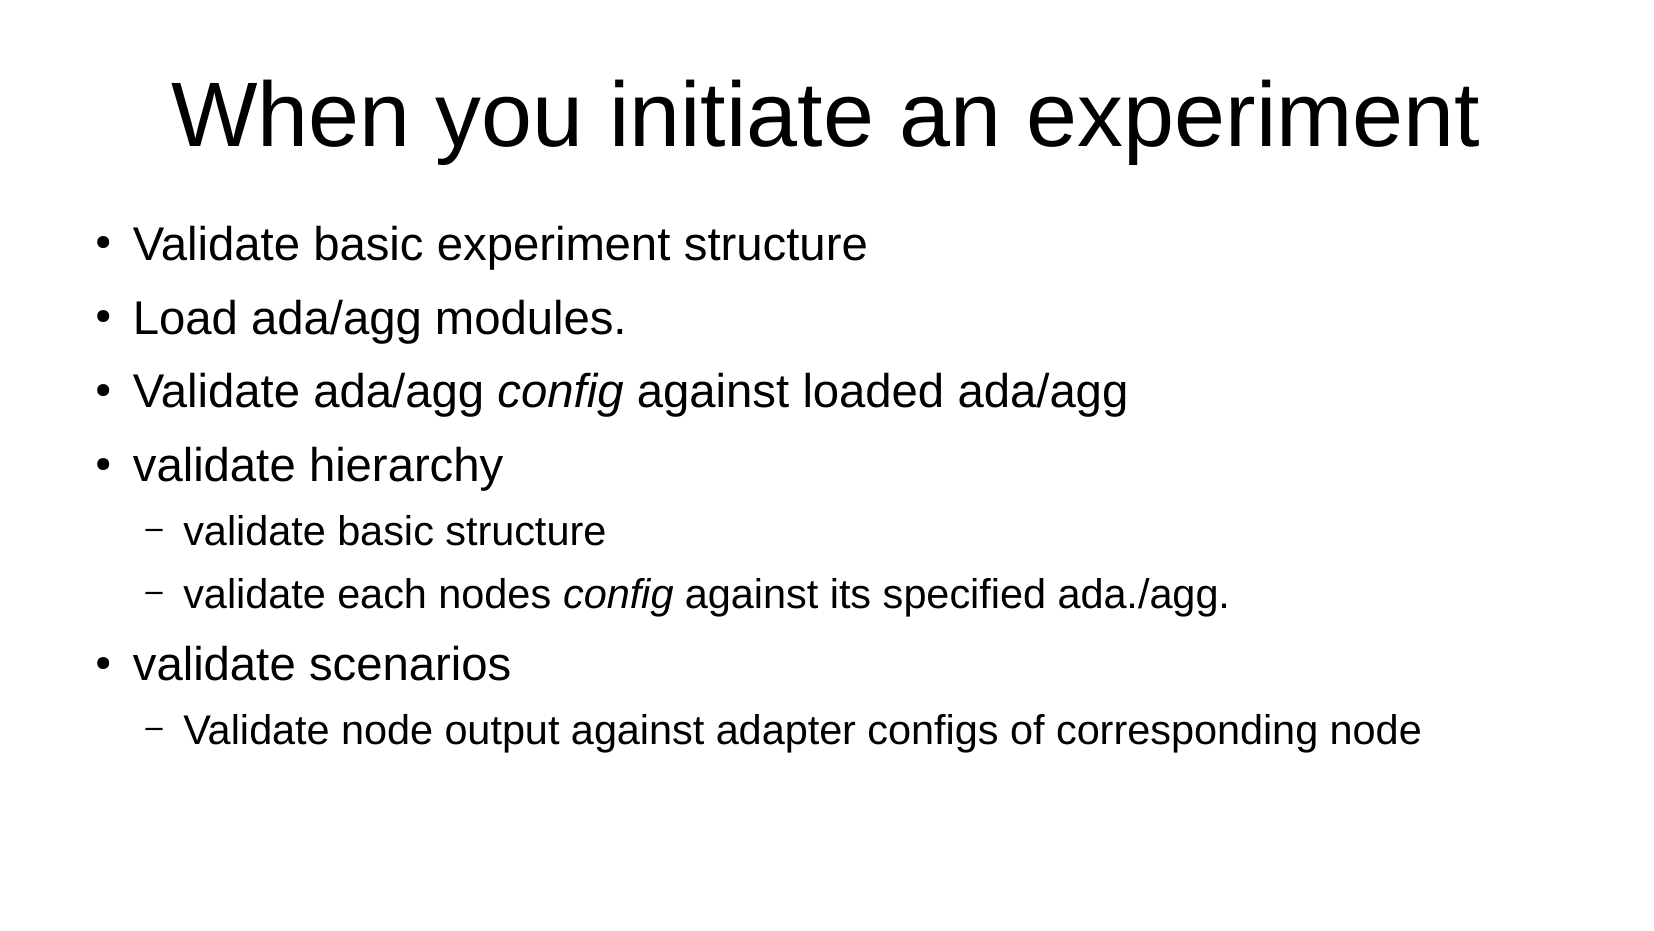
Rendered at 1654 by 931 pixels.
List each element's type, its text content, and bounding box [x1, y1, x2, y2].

title When you initiate an experiment [82, 37, 1571, 193]
list Validate basic experiment structure Load ada/agg modules. Validate ada/agg config against loaded ada/agg validate hierarchy validate basic structure validate each nodes config against its specified ada./agg. validate scenarios Validate node output against adapter configs of corresponding node [82, 217, 1571, 758]
